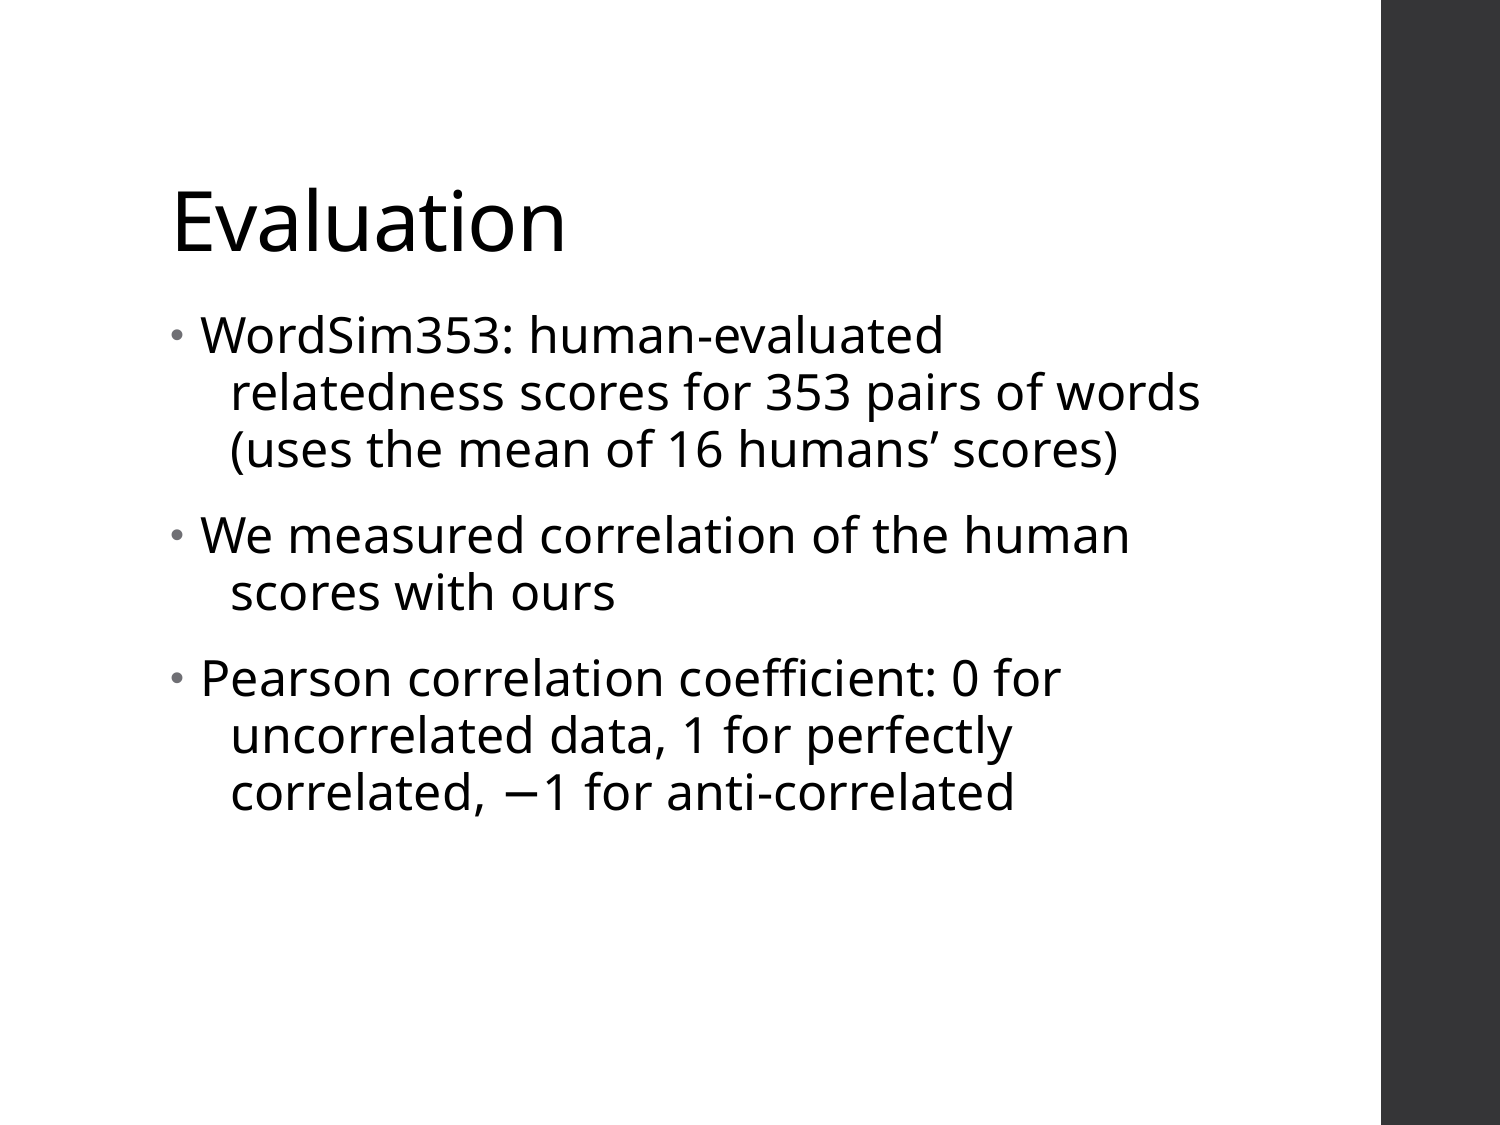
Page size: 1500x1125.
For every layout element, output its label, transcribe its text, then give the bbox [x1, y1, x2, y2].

list WordSim353: human-evaluated relatedness scores for 353 pairs of words (uses the mean of 16 humans’ scores) We measured correlation of the human scores with ours Pearson correlation coefficient: 0 for uncorrelated data, 1 for perfectly correlated, −1 for anti-correlated [155, 299, 1247, 1014]
title Evaluation [155, 60, 1348, 278]
